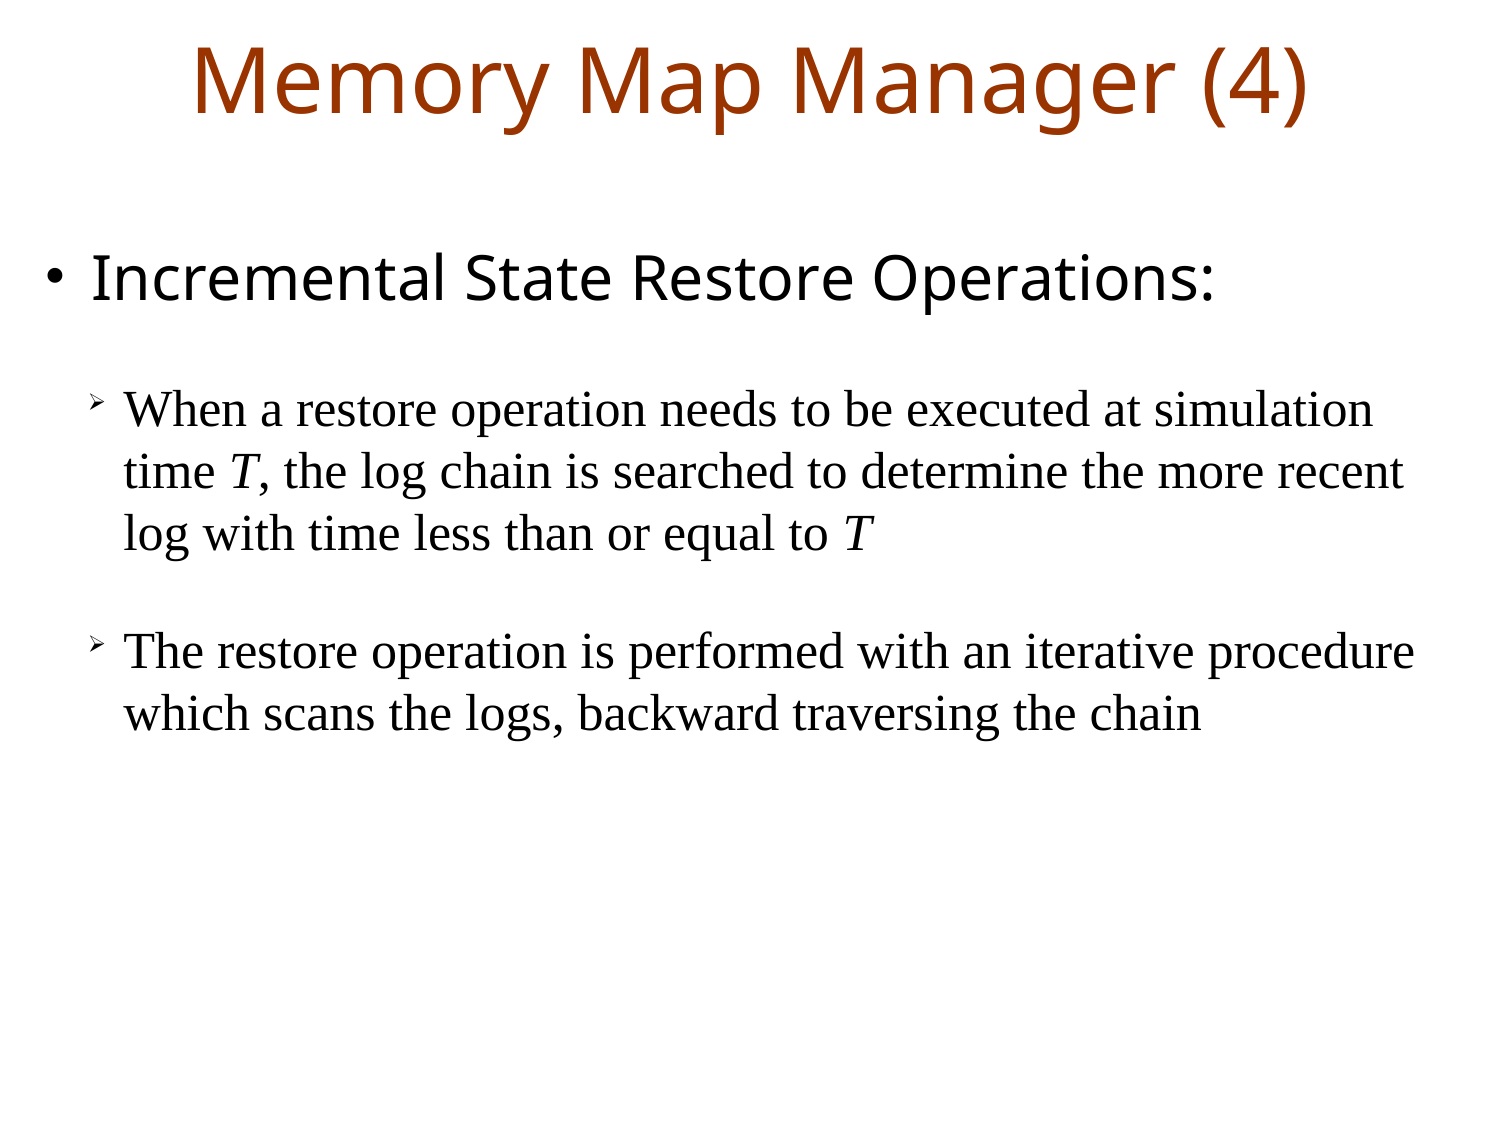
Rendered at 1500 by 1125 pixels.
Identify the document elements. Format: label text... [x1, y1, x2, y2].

title Memory Map Manager (4) [112, 0, 1388, 172]
text_box When a restore operation needs to be executed at simulation time T, the log chain is searched to determine the more recent log with time less than or equal to T [0, 366, 1447, 569]
text_box The restore operation is performed with an iterative procedure which scans the logs, backward traversing the chain [0, 608, 1477, 749]
text_box Incremental State Restore Operations: [29, 230, 1477, 343]
